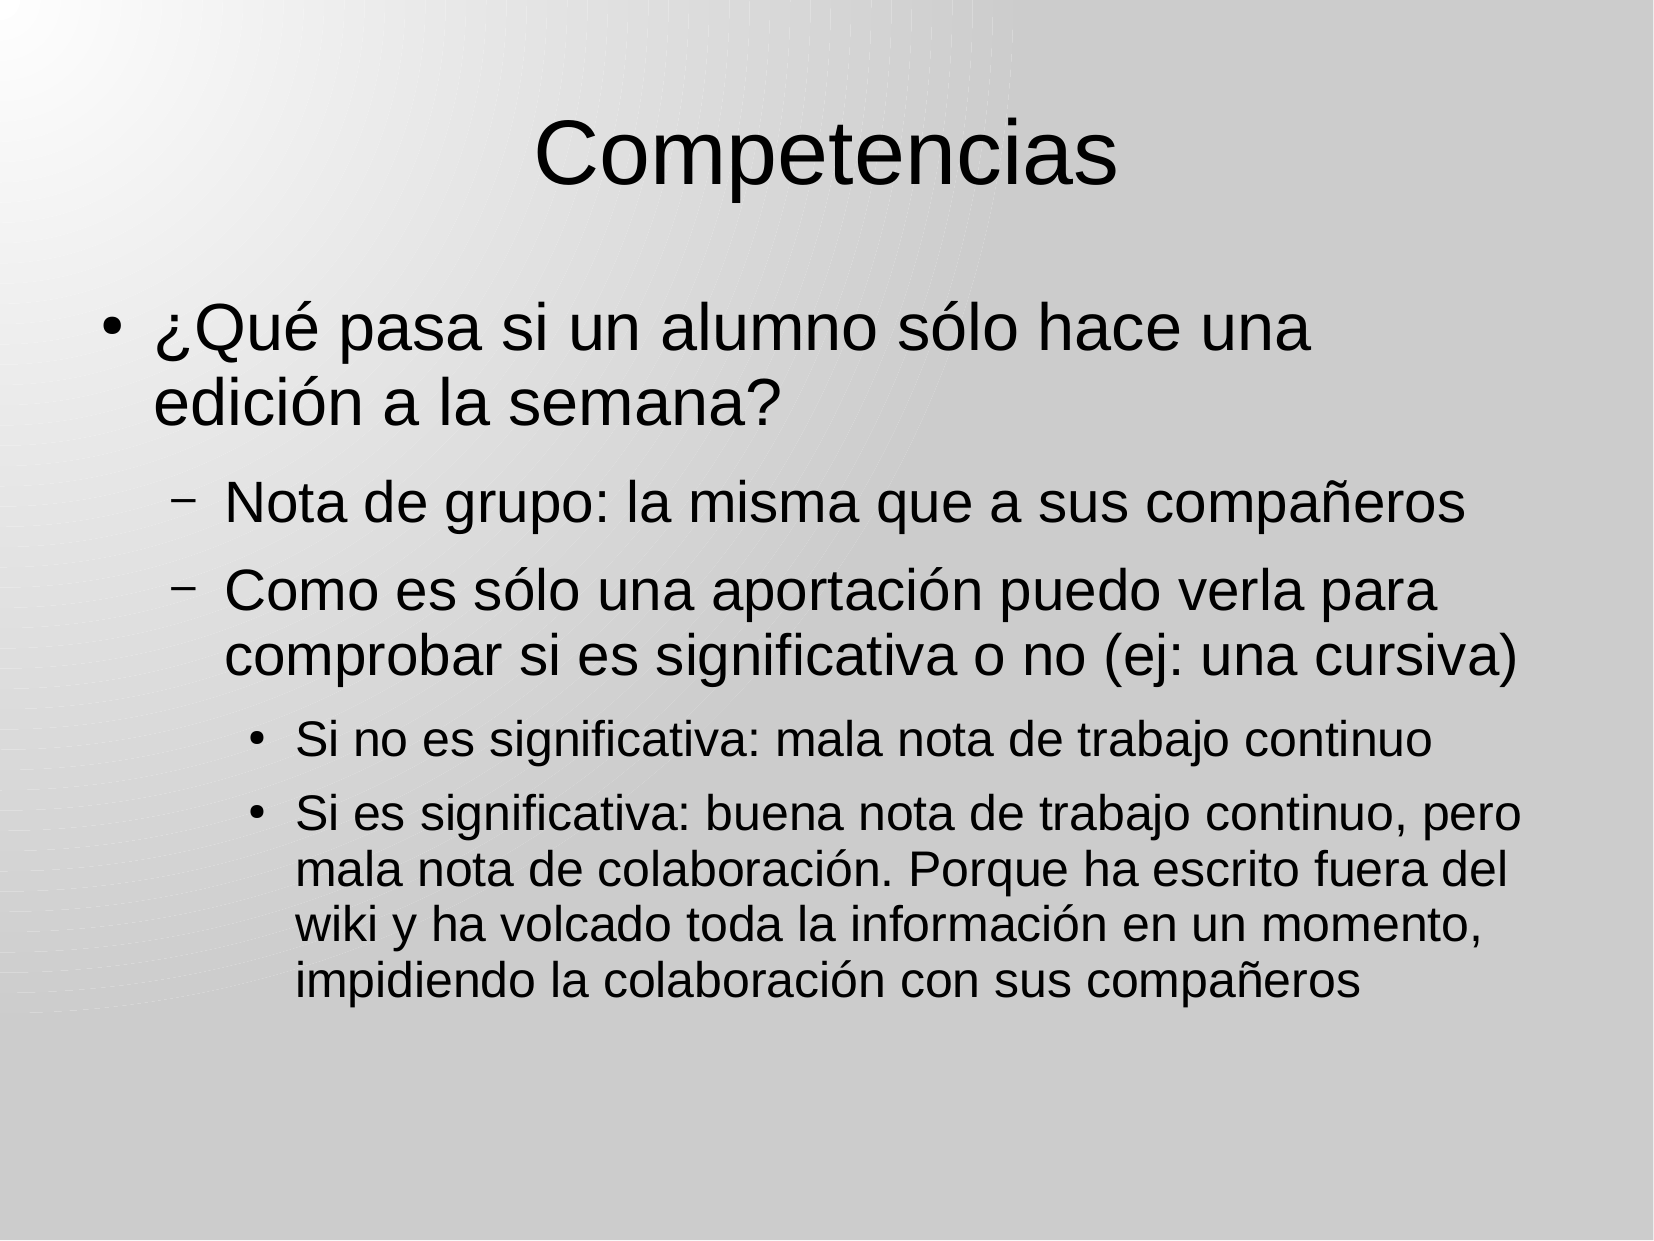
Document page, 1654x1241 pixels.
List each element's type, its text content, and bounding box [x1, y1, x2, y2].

list ¿Qué pasa si un alumno sólo hace una edición a la semana? Nota de grupo: la misma que a sus compañeros Como es sólo una aportación puedo verla para comprobar si es significativa o no (ej: una cursiva) Si no es significativa: mala nota de trabajo continuo Si es significativa: buena nota de trabajo continuo, pero mala nota de colaboración. Porque ha escrito fuera del wiki y ha volcado toda la información en un momento, impidiendo la colaboración con sus compañeros [82, 290, 1538, 1109]
title Competencias [82, 49, 1571, 257]
